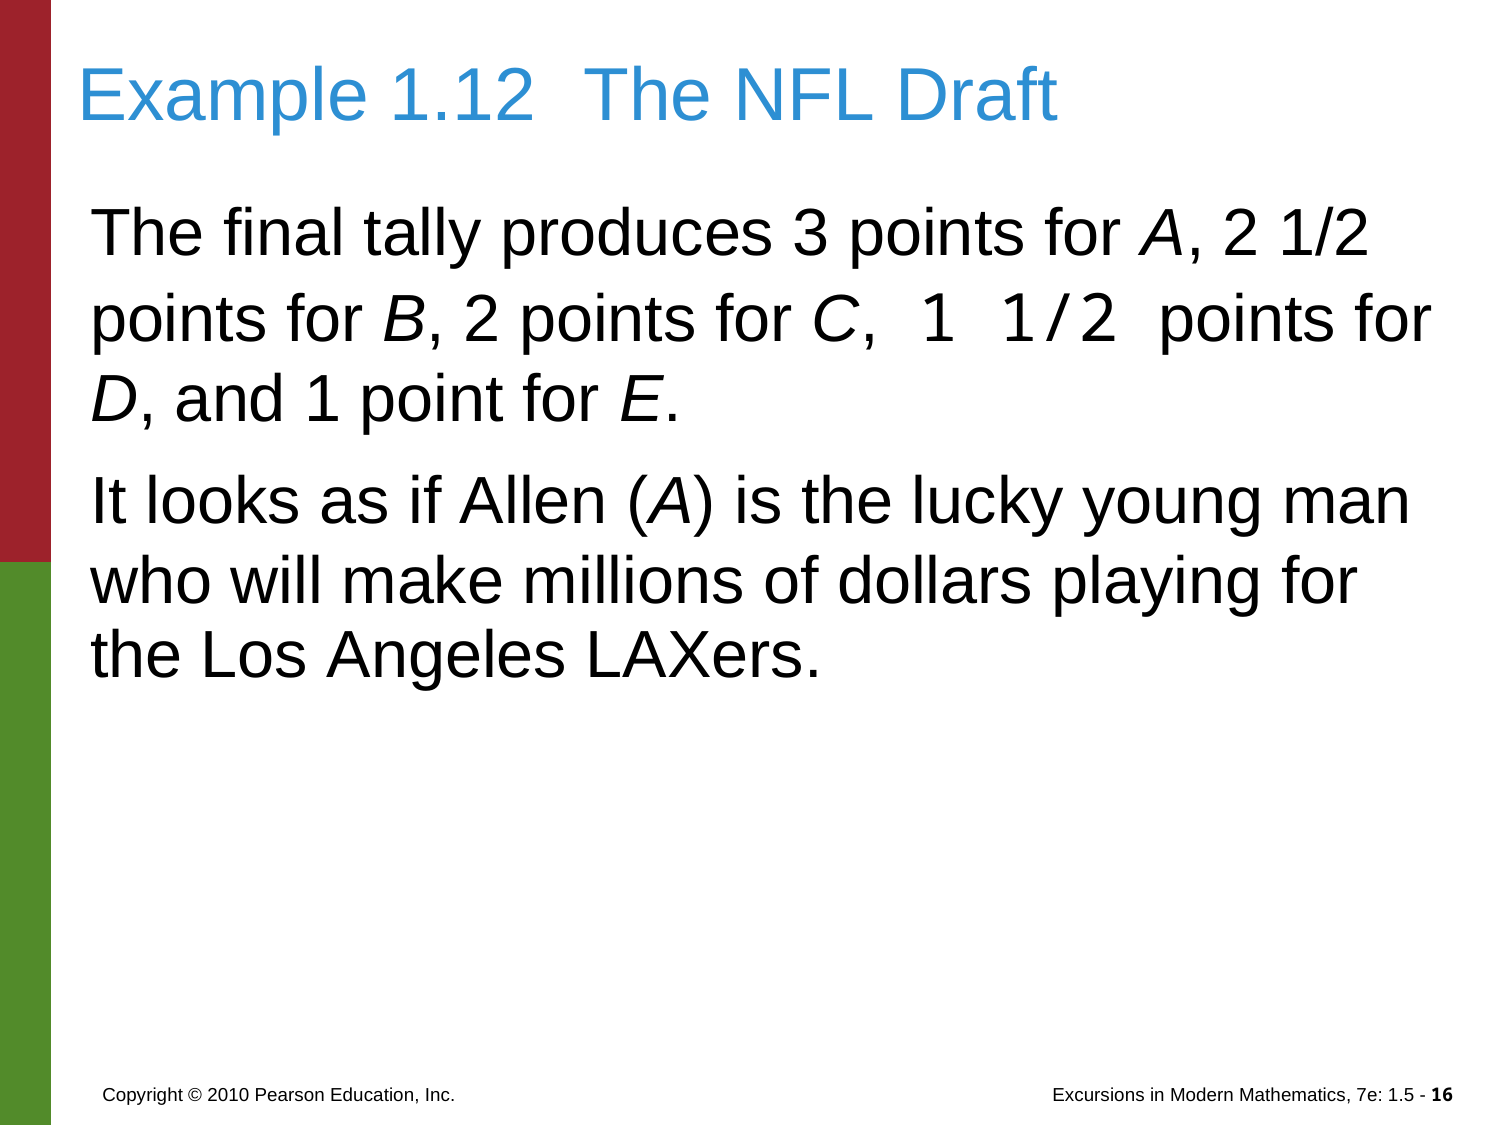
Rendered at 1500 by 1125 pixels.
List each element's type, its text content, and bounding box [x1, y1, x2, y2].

text_box Example 1.12 The NFL Draft [62, 37, 1413, 143]
list The final tally produces 3 points for A, 2 1/2 points for B, 2 points for C, 1 1/2 points for D, and 1 point for E. It looks as if Allen (A) is the lucky young man who will make millions of dollars playing for the Los Angeles LAXers. [74, 187, 1463, 1026]
